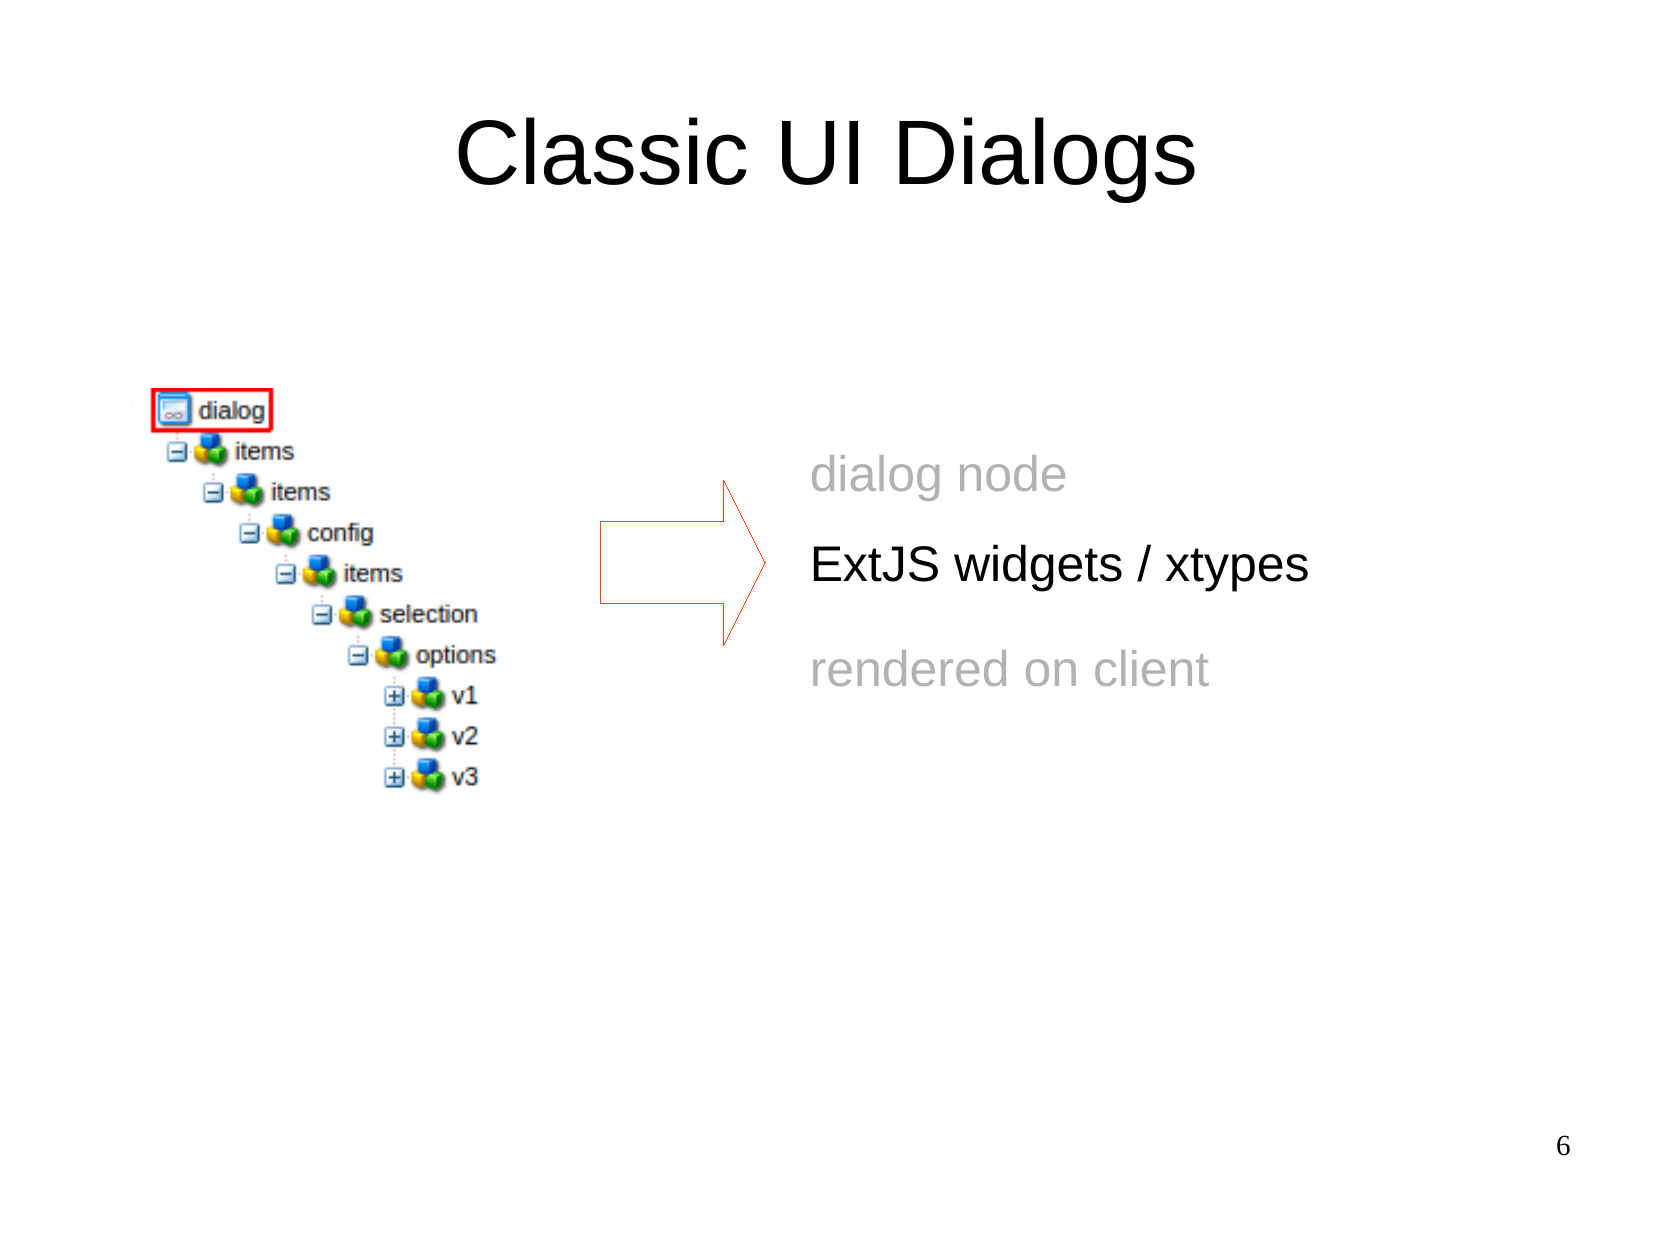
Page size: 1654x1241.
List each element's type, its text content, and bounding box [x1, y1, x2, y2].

text_box rendered on client [795, 633, 1351, 706]
title Classic UI Dialogs [82, 49, 1571, 257]
picture [120, 388, 541, 796]
text_box dialog node [795, 438, 1351, 511]
text_box ExtJS widgets / xtypes [795, 528, 1351, 601]
